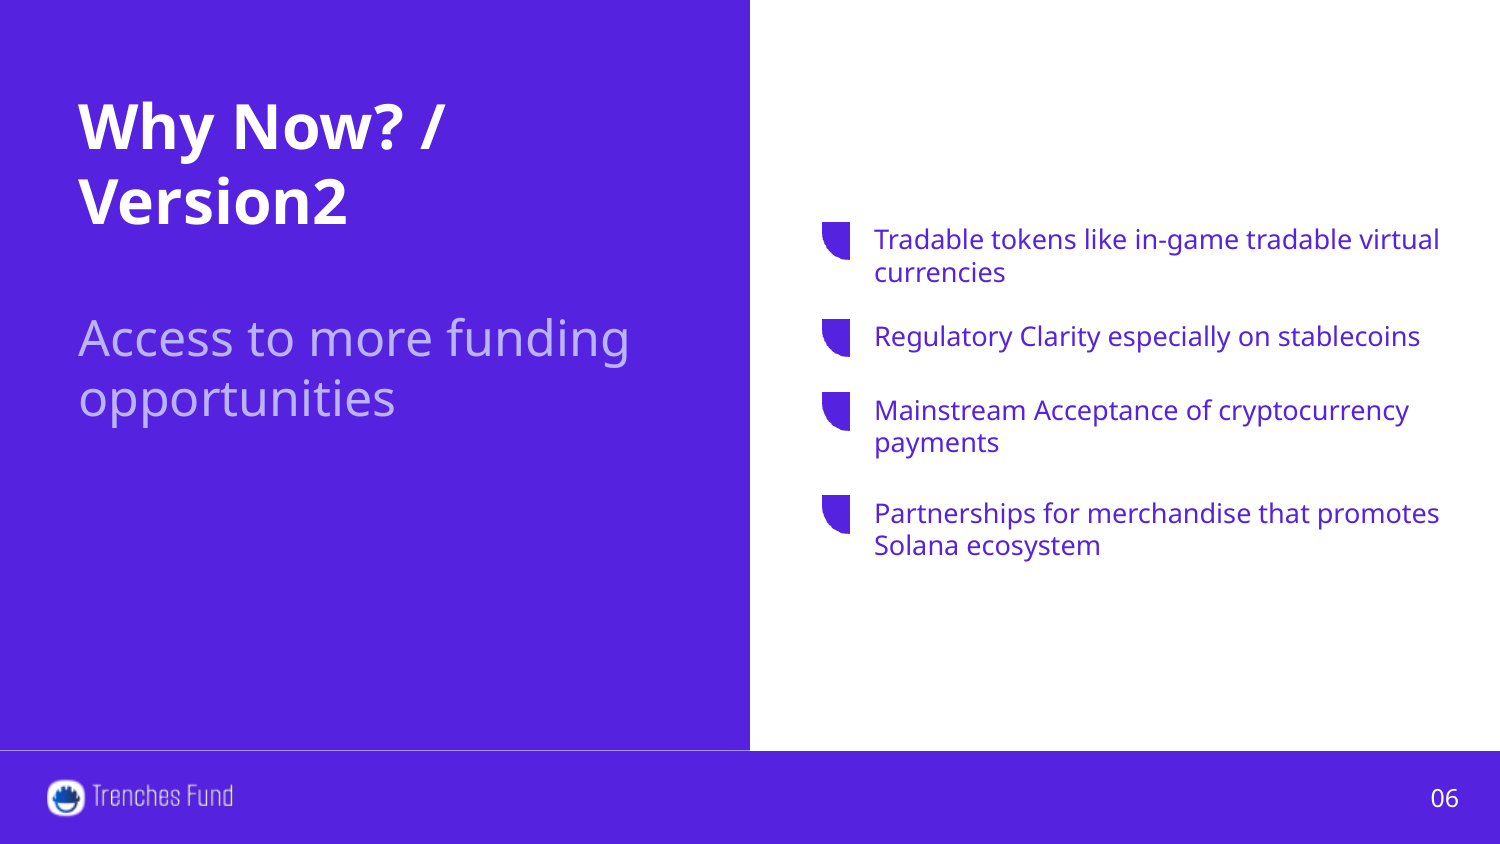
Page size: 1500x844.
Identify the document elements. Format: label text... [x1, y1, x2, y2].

text_box Partnerships for merchandise that promotes Solana ecosystem [874, 495, 1443, 536]
text_box Why Now? / Version2 [78, 87, 708, 176]
text_box Tradable tokens like in-game tradable virtual currencies [874, 222, 1443, 263]
text_box 06 [1426, 782, 1464, 818]
text_box Regulatory Clarity especially on stablecoins [874, 319, 1443, 360]
text_box Mainstream Acceptance of cryptocurrency payments [874, 392, 1443, 433]
picture [0, 0, 1500, 844]
text_box Access to more funding opportunities [78, 306, 732, 433]
